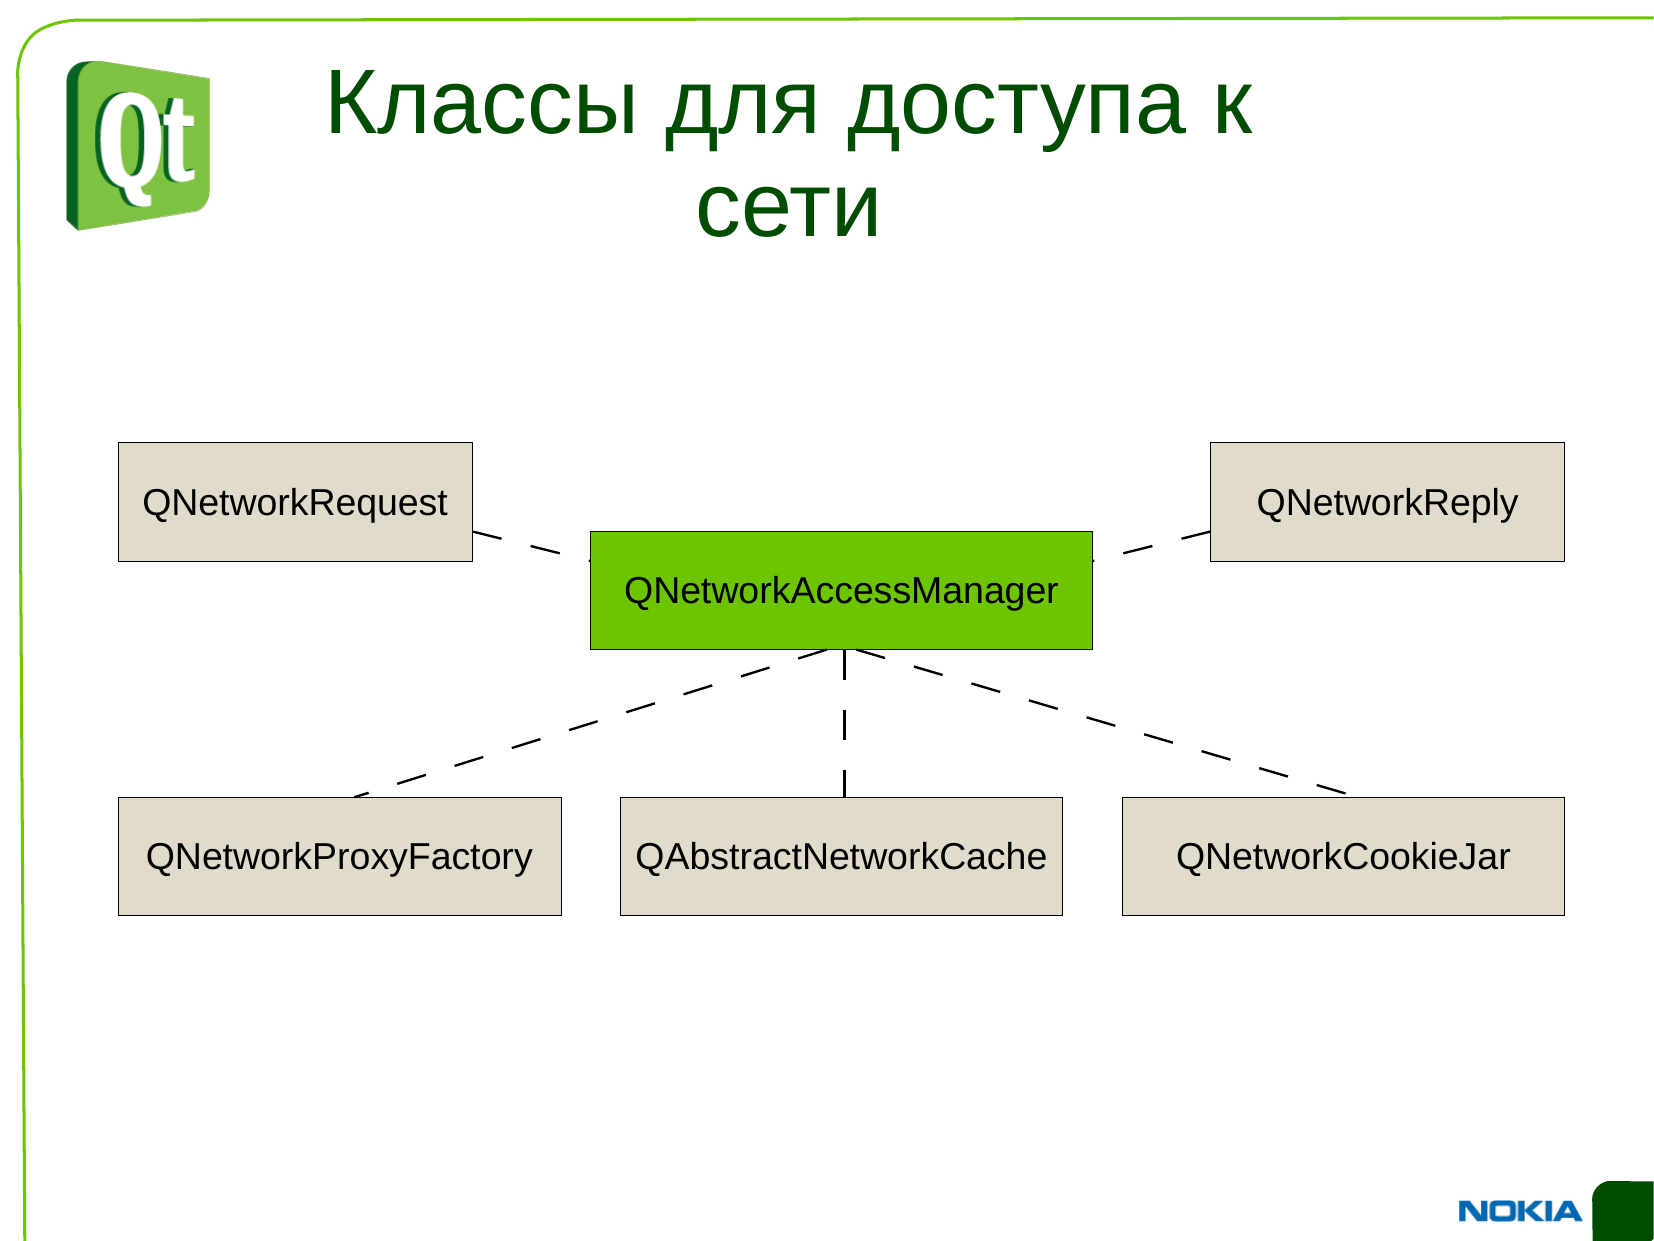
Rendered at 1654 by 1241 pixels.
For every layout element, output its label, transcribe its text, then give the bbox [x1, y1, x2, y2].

text_box QNetworkReply [1210, 442, 1565, 562]
text_box QNetworkAccessManager [590, 531, 1093, 650]
text_box QNetworkProxyFactory [118, 797, 562, 916]
text_box QAbstractNetworkCache [620, 797, 1063, 916]
text_box QNetworkRequest [118, 442, 473, 562]
title Классы для доступа к сети [251, 49, 1327, 257]
picture [1459, 1200, 1583, 1222]
picture [66, 61, 210, 231]
text_box QNetworkCookieJar [1122, 797, 1565, 916]
